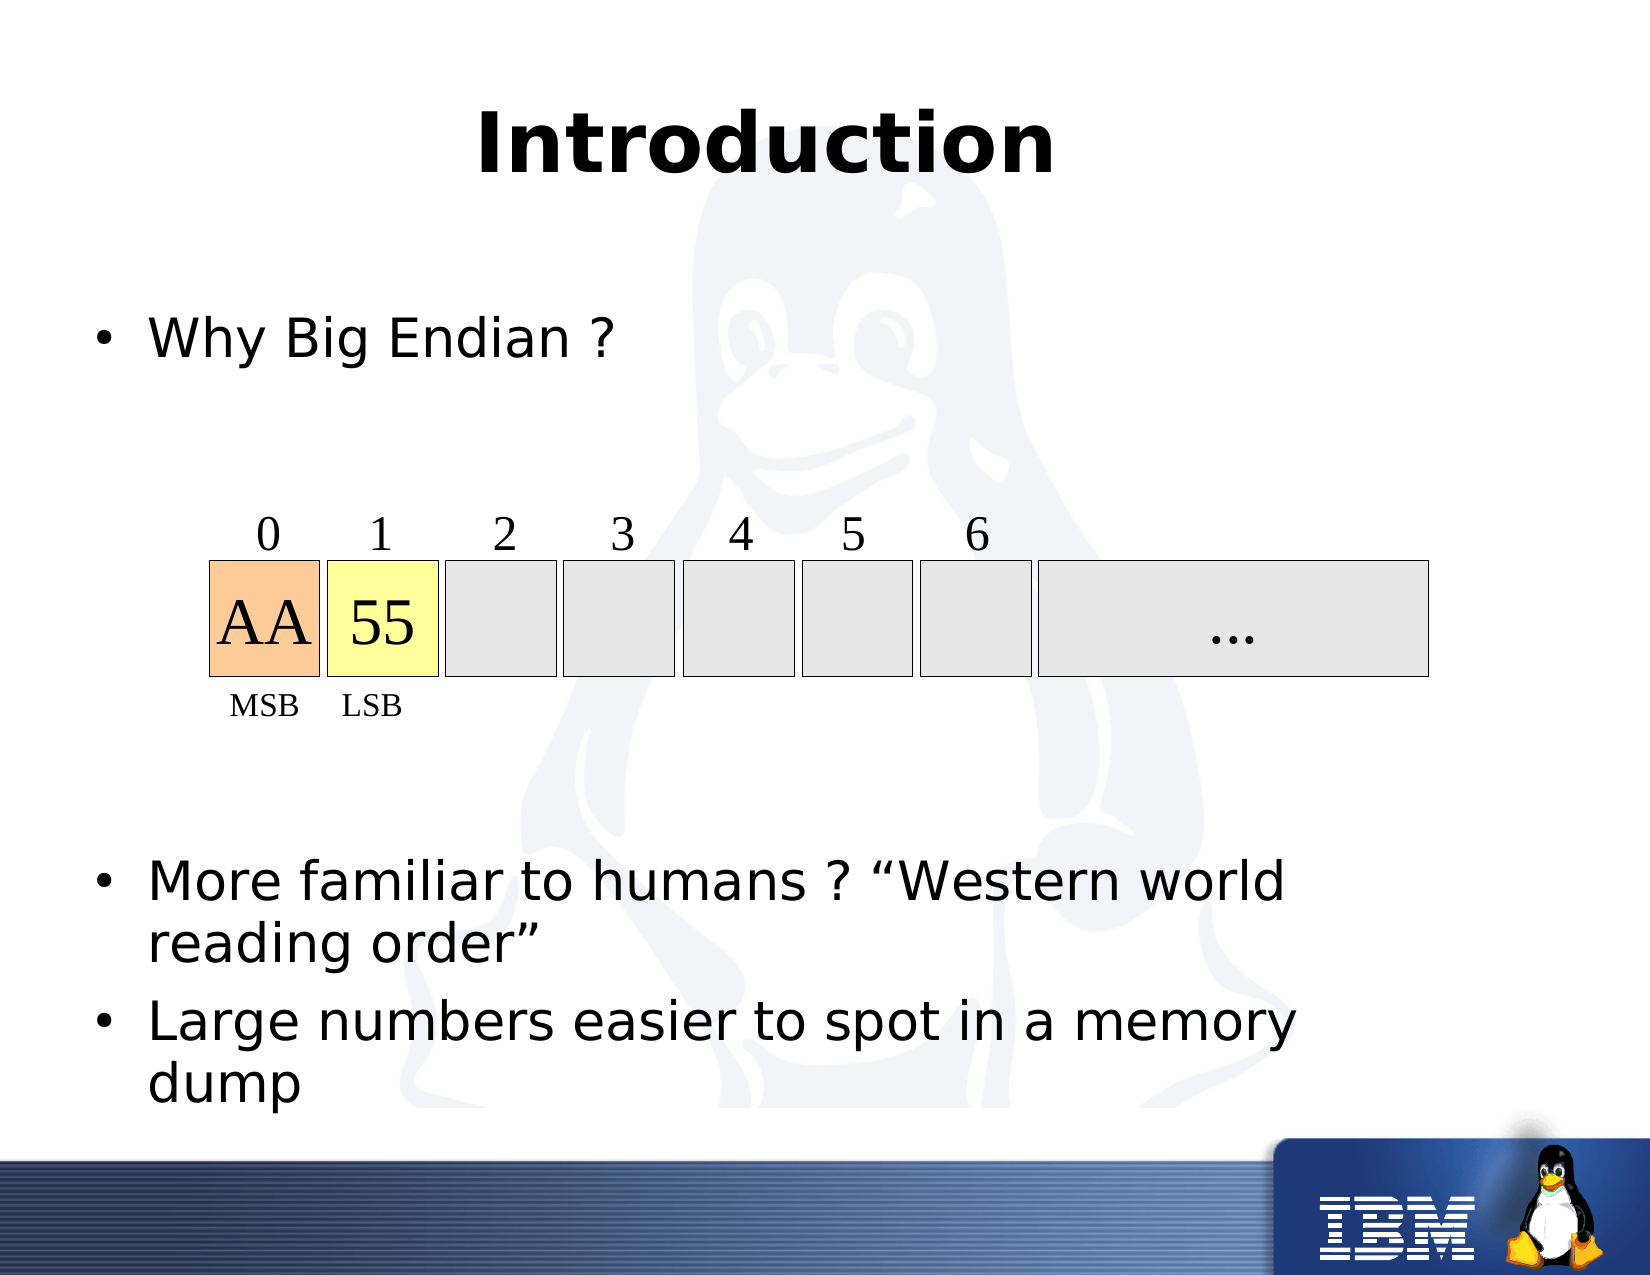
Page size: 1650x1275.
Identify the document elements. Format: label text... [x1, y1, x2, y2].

text_box 5 [840, 501, 866, 557]
text_box [445, 560, 557, 677]
text_box 1 [368, 501, 394, 557]
text_box 0 [256, 501, 282, 557]
text_box [683, 560, 795, 677]
text_box [920, 560, 1032, 677]
text_box [802, 560, 913, 677]
text_box ... [1038, 560, 1429, 677]
text_box 3 [610, 501, 636, 557]
text_box MSB [229, 683, 300, 721]
text_box LSB [341, 683, 403, 721]
text_box 6 [964, 501, 990, 557]
text_box 4 [728, 501, 754, 557]
text_box AA [209, 560, 320, 677]
title Introduction [76, 76, 1457, 211]
text_box 2 [492, 501, 518, 557]
list Why Big Endian ? More familiar to humans ? “Western world reading order” Large numbers easier to spot in a memory dump [76, 307, 1457, 1171]
text_box 55 [327, 560, 439, 677]
text_box [563, 560, 675, 677]
